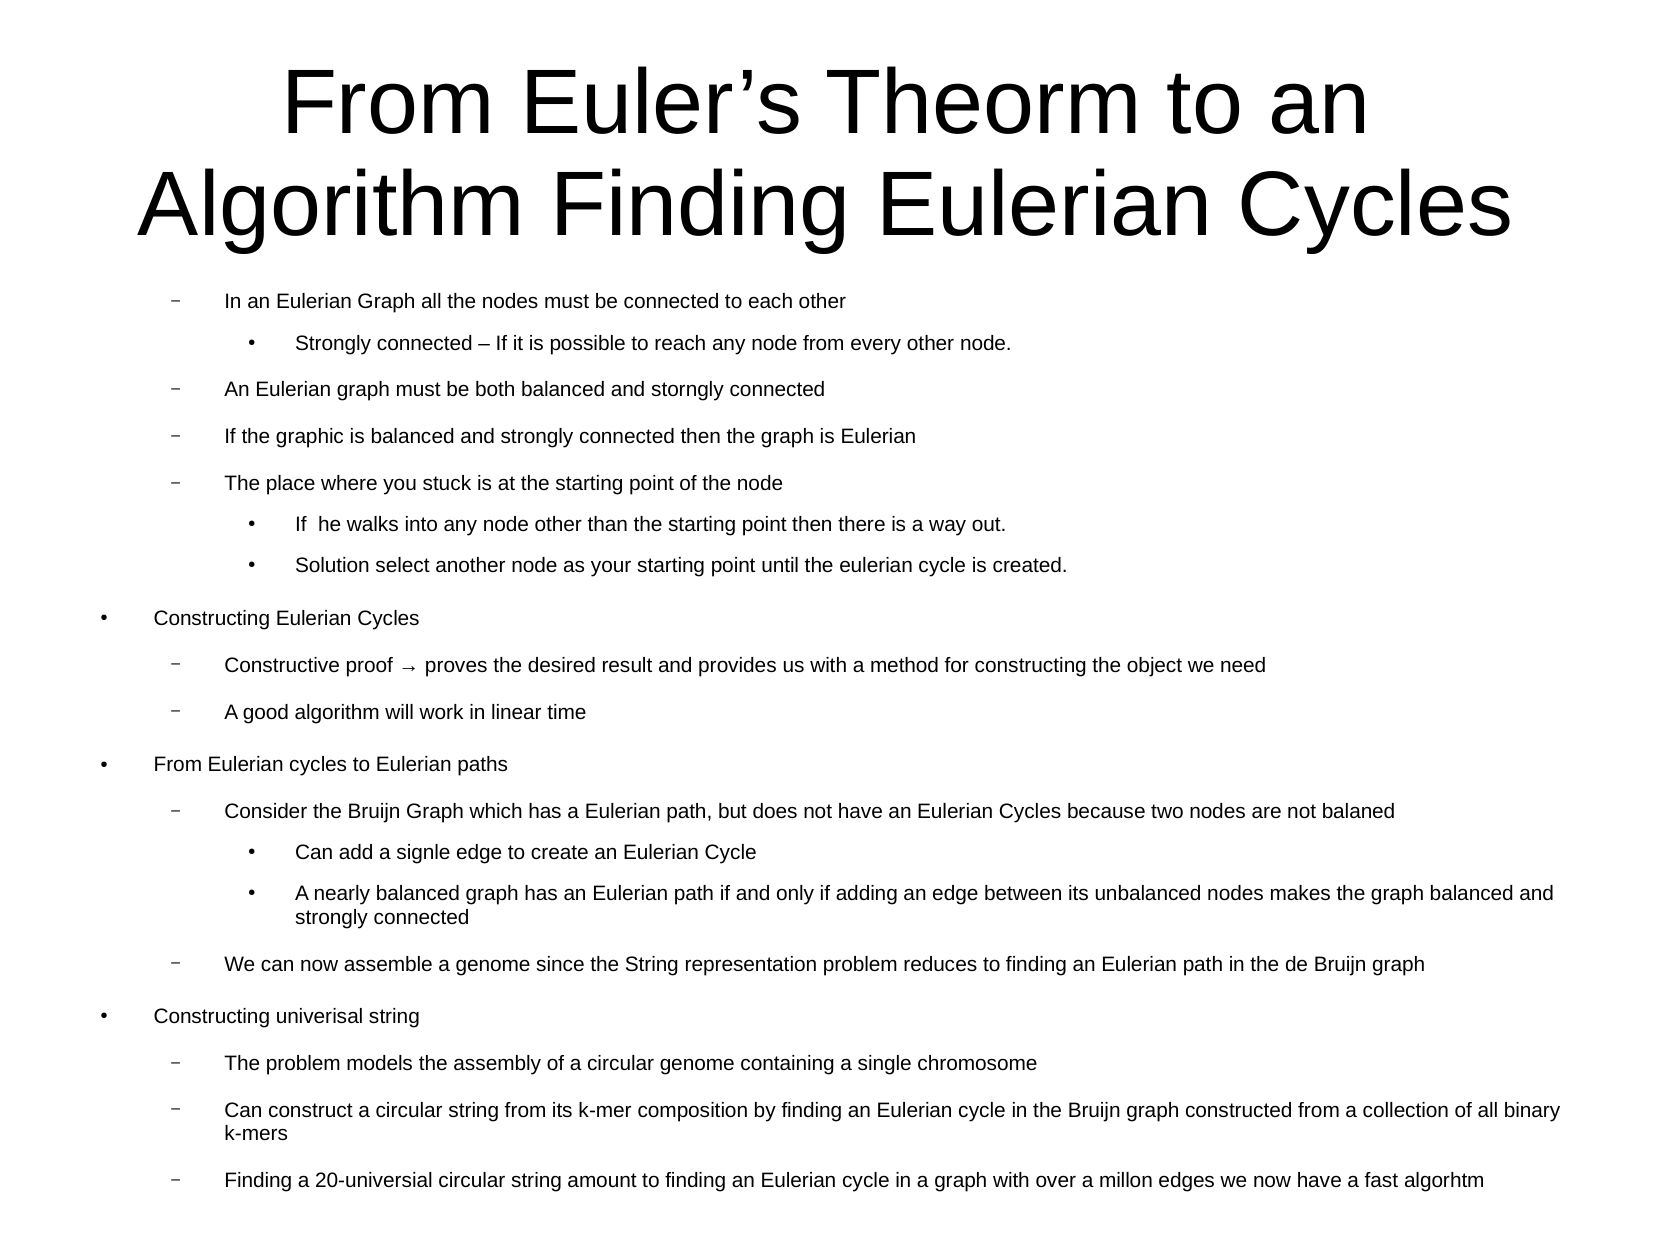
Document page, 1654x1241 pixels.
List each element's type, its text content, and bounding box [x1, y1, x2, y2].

title From Euler’s Theorm to an Algorithm Finding Eulerian Cycles [82, 49, 1571, 257]
list In an Eulerian Graph all the nodes must be connected to each other Strongly connected – If it is possible to reach any node from every other node. An Eulerian graph must be both balanced and storngly connected If the graphic is balanced and strongly connected then the graph is Eulerian The place where you stuck is at the starting point of the node If he walks into any node other than the starting point then there is a way out. Solution select another node as your starting point until the eulerian cycle is created. Constructing Eulerian Cycles Constructive proof → proves the desired result and provides us with a method for constructing the object we need A good algorithm will work in linear time From Eulerian cycles to Eulerian paths Consider the Bruijn Graph which has a Eulerian path, but does not have an Eulerian Cycles because two nodes are not balaned Can add a signle edge to create an Eulerian Cycle A nearly balanced graph has an Eulerian path if and only if adding an edge between its unbalanced nodes makes the graph balanced and strongly connected We can now assemble a genome since the String representation problem reduces to finding an Eulerian path in the de Bruijn graph Constructing univerisal string The problem models the assembly of a circular genome containing a single chromosome Can construct a circular string from its k-mer composition by finding an Eulerian cycle in the Bruijn graph constructed from a collection of all binary k-mers Finding a 20-universial circular string amount to finding an Eulerian cycle in a graph with over a millon edges we now have a fast algorhtm [82, 290, 1571, 1205]
